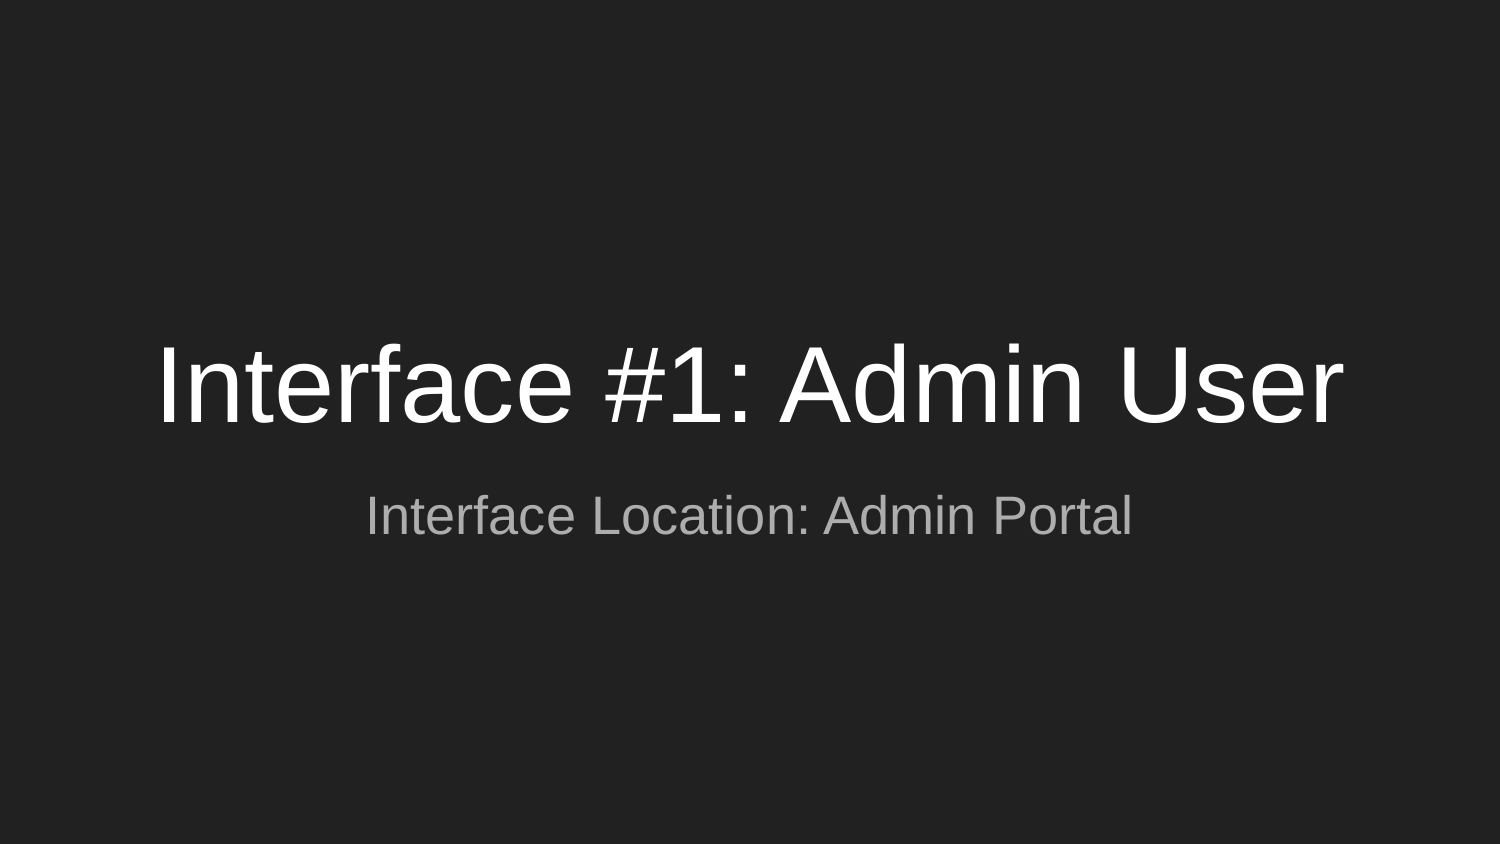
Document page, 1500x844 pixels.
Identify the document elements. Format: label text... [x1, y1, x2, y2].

subtitle Interface Location: Admin Portal [51, 464, 1449, 595]
title Interface #1: Admin User [51, 122, 1449, 459]
